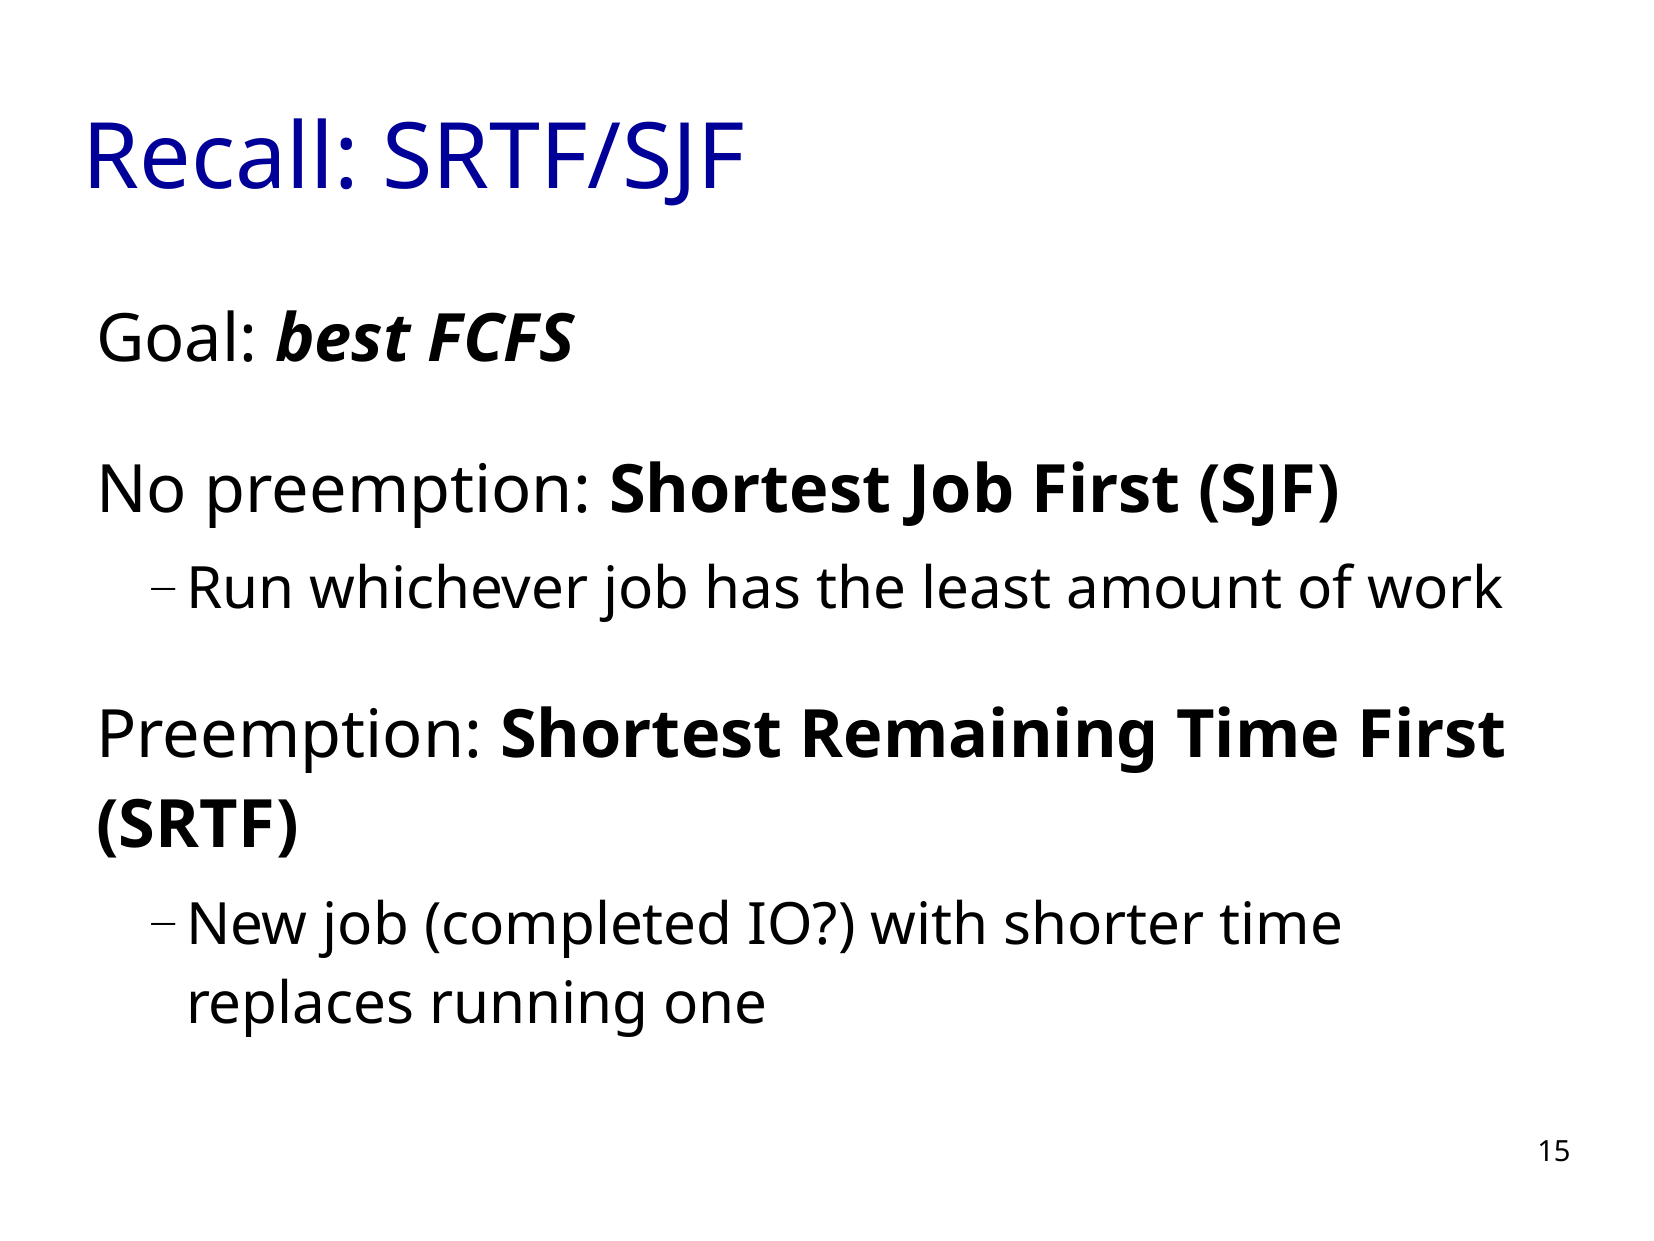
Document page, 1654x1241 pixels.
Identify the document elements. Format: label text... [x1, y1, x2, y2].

title Recall: SRTF/SJF [82, 49, 1571, 257]
list Goal: best FCFS No preemption: Shortest Job First (SJF) Run whichever job has the least amount of work Preemption: Shortest Remaining Time First (SRTF) New job (completed IO?) with shorter time replaces running one [60, 290, 1571, 1096]
